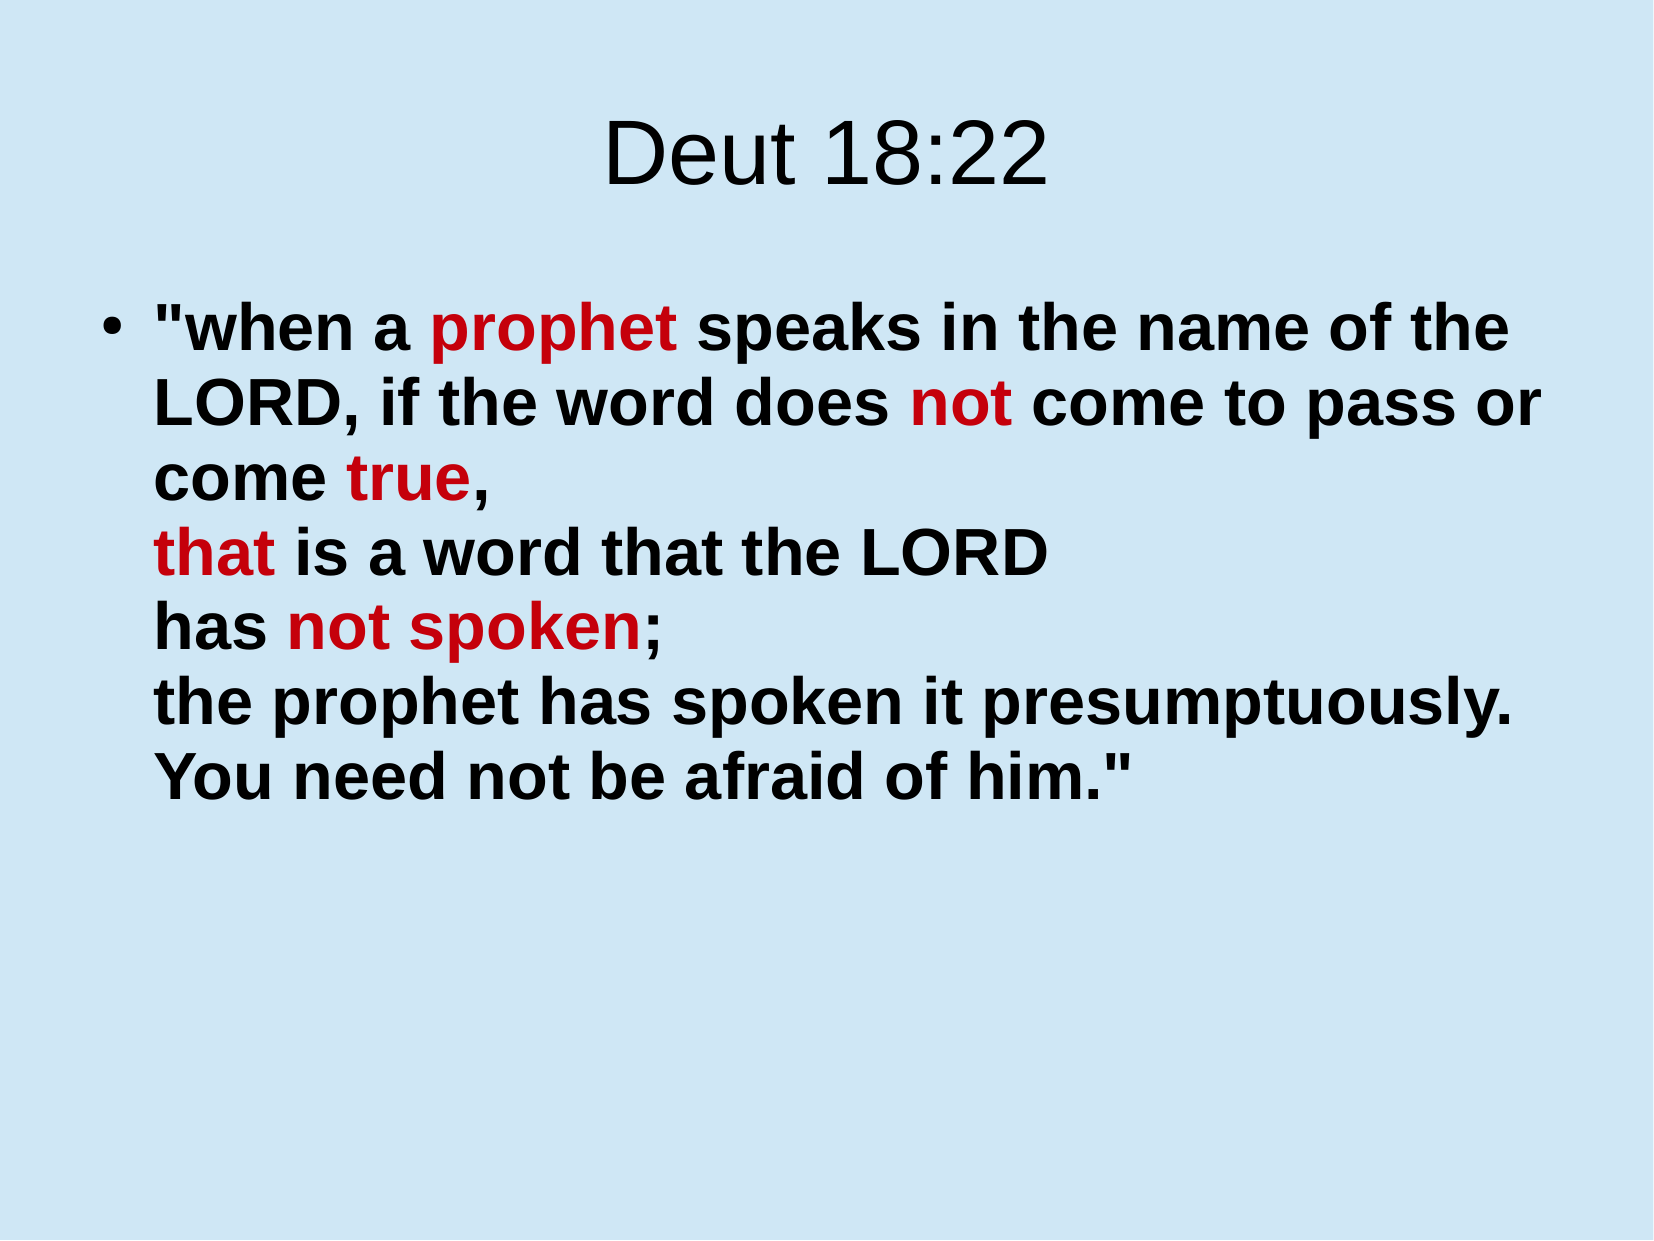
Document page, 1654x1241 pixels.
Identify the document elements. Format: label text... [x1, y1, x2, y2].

list "when a prophet speaks in the name of the LORD, if the word does not come to pass or come true, that is a word that the LORD has not spoken; the prophet has spoken it presumptuously. You need not be afraid of him." [82, 290, 1571, 1109]
title Deut 18:22 [82, 49, 1571, 257]
